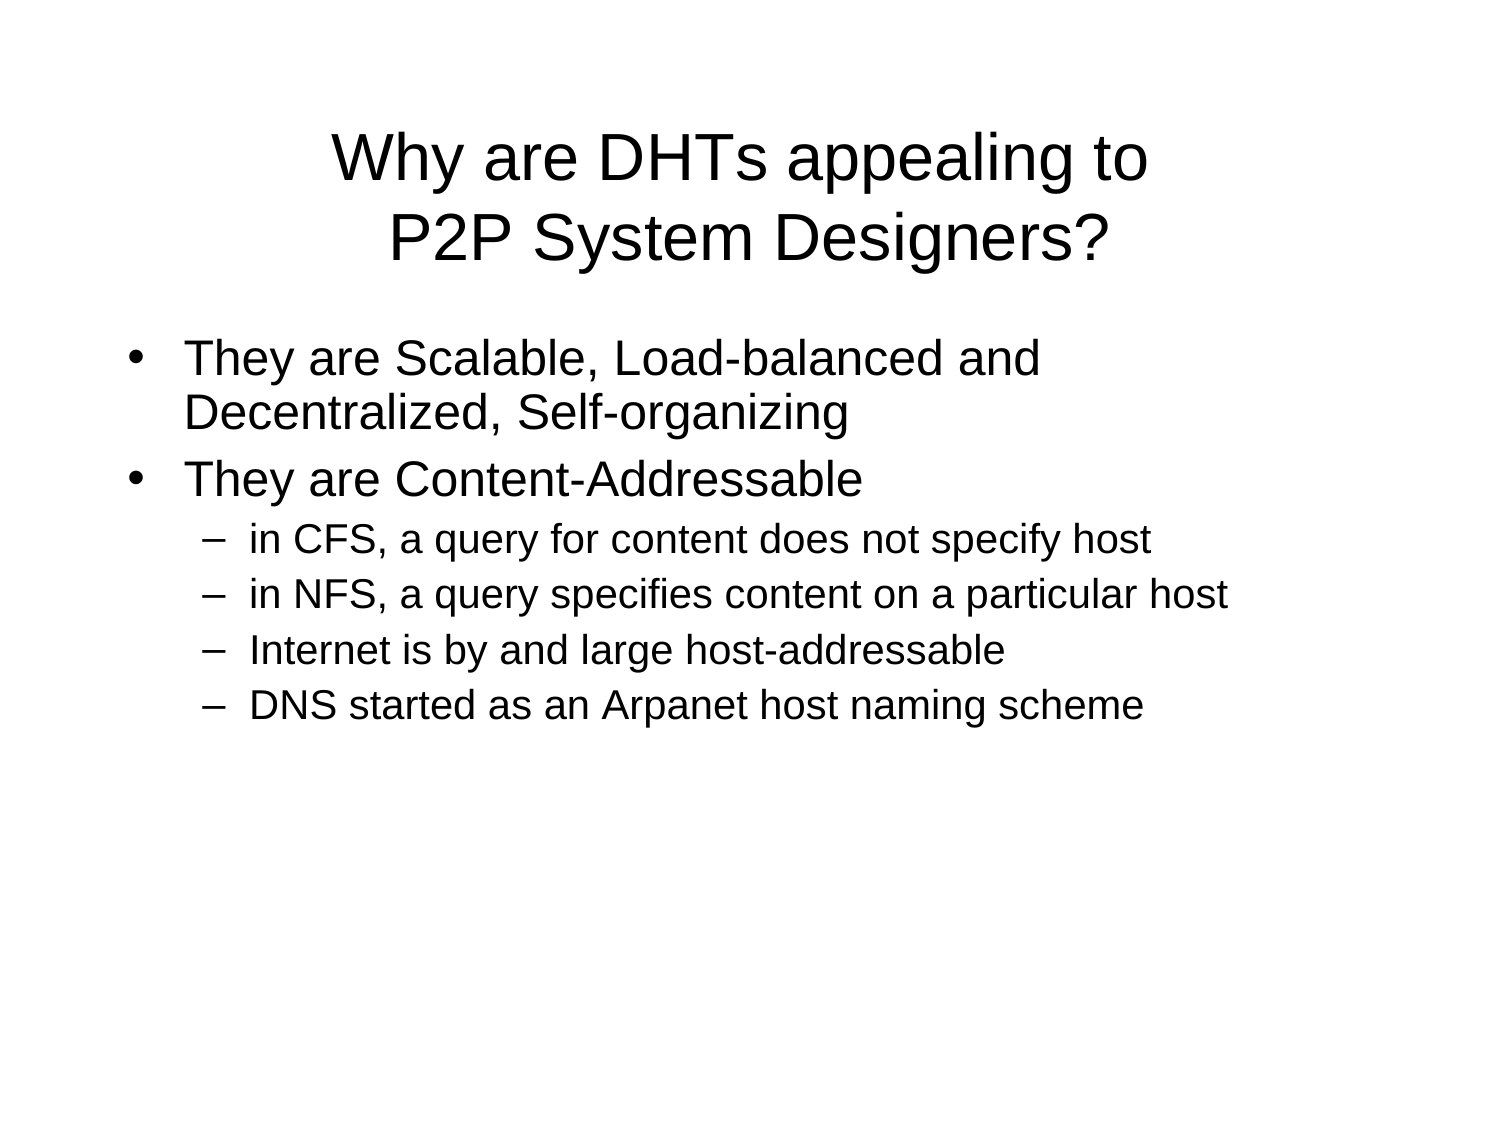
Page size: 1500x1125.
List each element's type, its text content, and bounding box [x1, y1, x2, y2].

title Why are DHTs appealing to P2P System Designers? [112, 99, 1388, 288]
list They are Scalable, Load-balanced and Decentralized, Self-organizing They are Content-Addressable in CFS, a query for content does not specify host in NFS, a query specifies content on a particular host Internet is by and large host-addressable DNS started as an Arpanet host naming scheme [112, 324, 1388, 1000]
